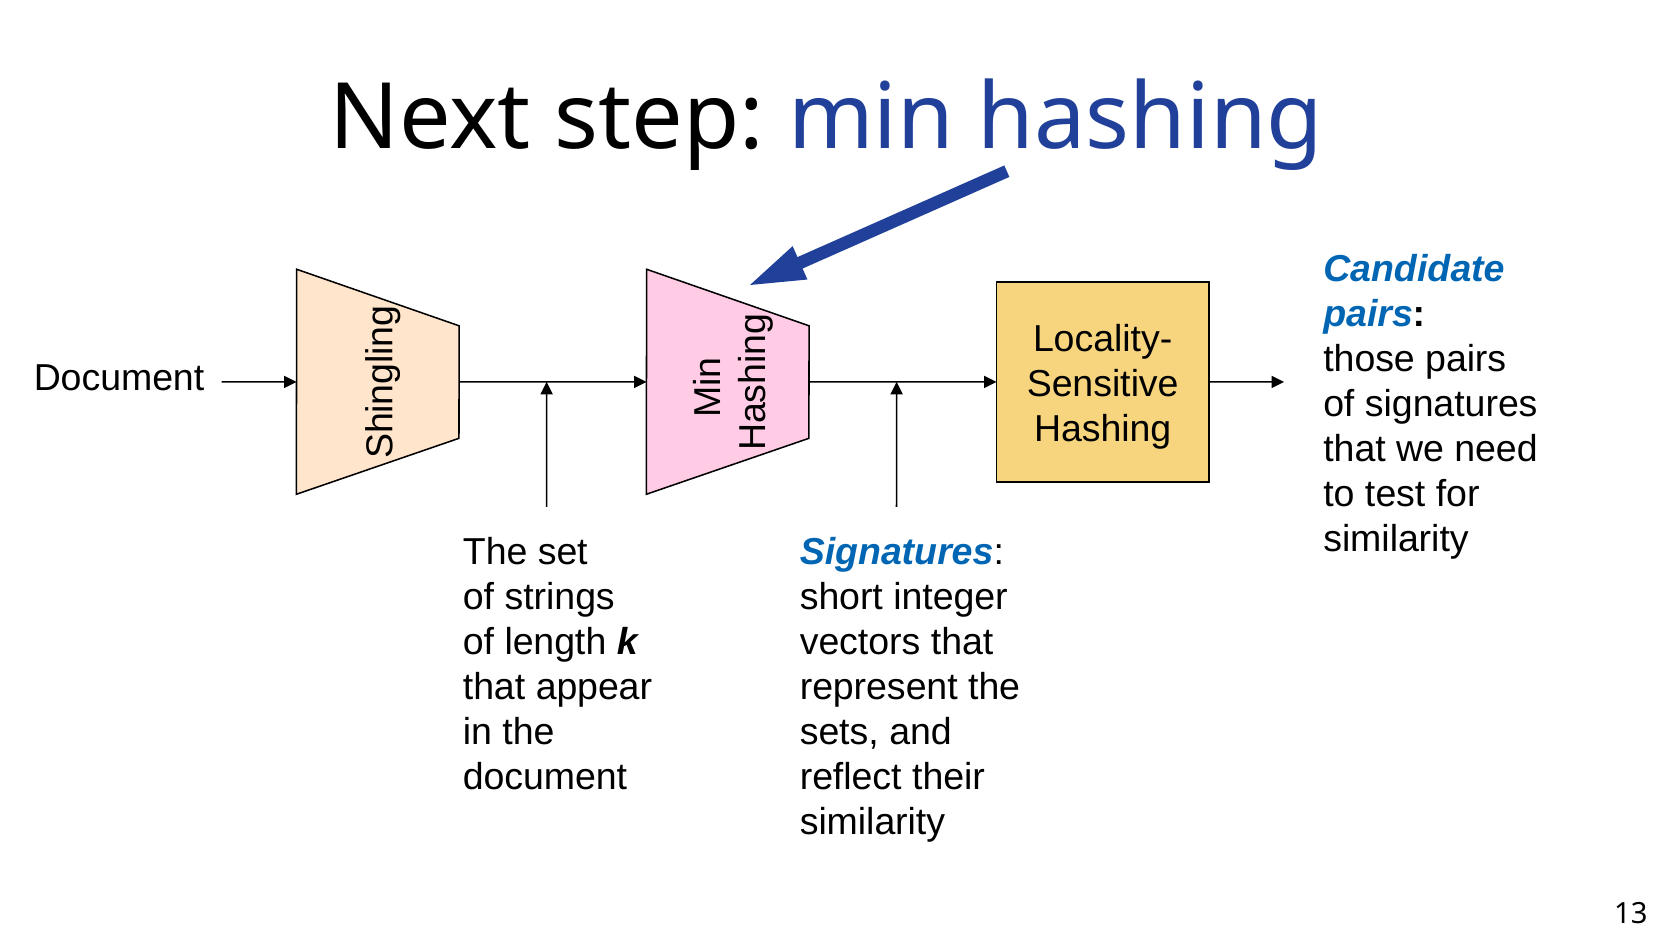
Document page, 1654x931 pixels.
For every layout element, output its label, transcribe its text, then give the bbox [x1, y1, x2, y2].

text_box The set of strings of length k that appear in the document [448, 519, 668, 805]
text_box Locality- Sensitive Hashing [996, 281, 1209, 482]
text_box Shingling [296, 269, 460, 495]
title Next step: min hashing [82, 1, 1571, 226]
text_box Candidate pairs: those pairs of signatures that we need to test for similarity [1308, 237, 1553, 567]
text_box Signatures: short integer vectors that represent the sets, and reflect their similarity [785, 519, 1036, 850]
text_box Min Hashing [646, 269, 810, 495]
text_box Document [19, 345, 230, 405]
